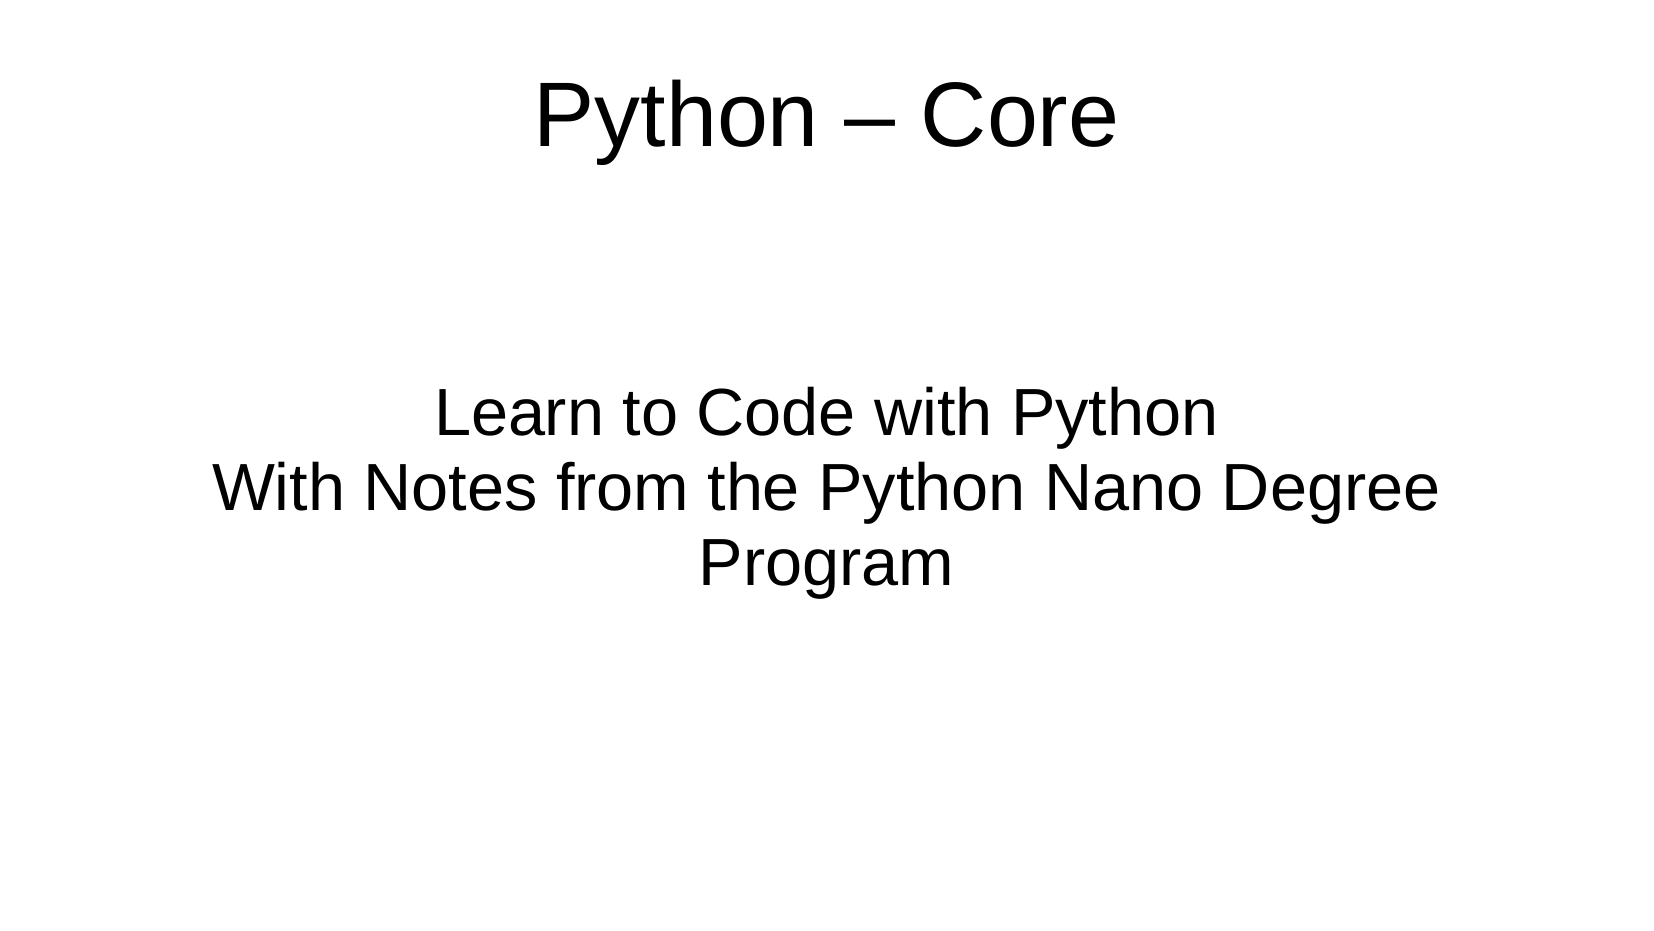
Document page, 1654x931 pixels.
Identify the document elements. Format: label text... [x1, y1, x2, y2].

subtitle Learn to Code with Python With Notes from the Python Nano Degree Program [82, 217, 1571, 758]
title Python – Core [82, 37, 1571, 193]
